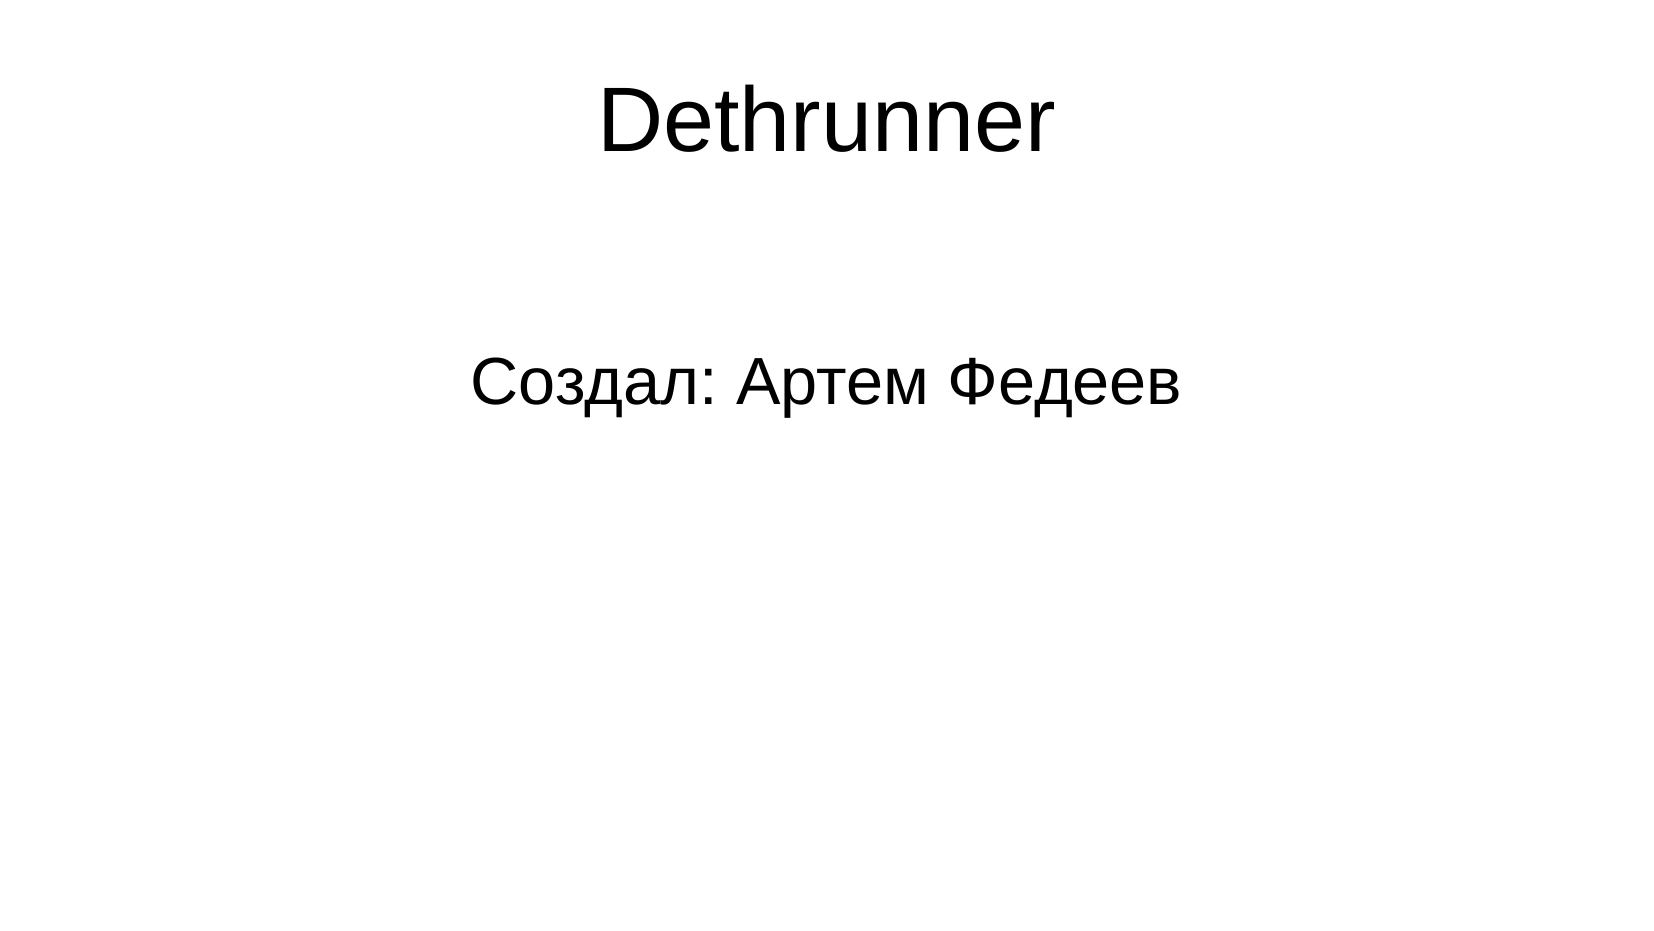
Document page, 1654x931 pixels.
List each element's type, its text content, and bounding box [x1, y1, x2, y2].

subtitle Создал: Артем Федеев [82, 217, 1571, 758]
title Dethrunner [82, 12, 1571, 217]
